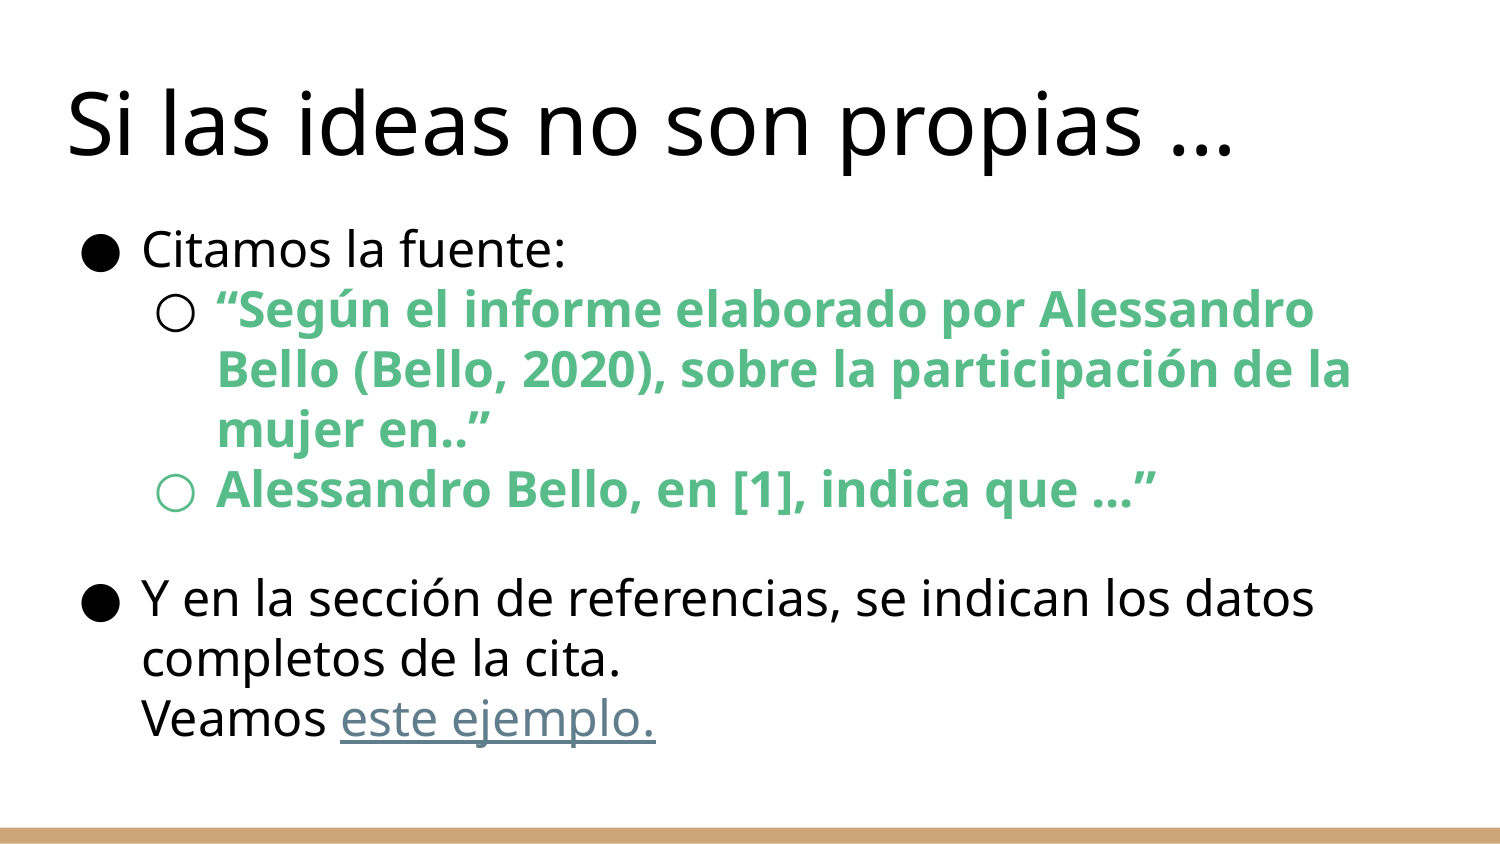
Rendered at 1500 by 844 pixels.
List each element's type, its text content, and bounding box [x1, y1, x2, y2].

text_box Citamos la fuente: “Según el informe elaborado por Alessandro Bello (Bello, 2020), sobre la participación de la mujer en..” Alessandro Bello, en [1], indica que ...” [51, 202, 1449, 568]
title Si las ideas no son propias … [51, 51, 1449, 189]
text_box Y en la sección de referencias, se indican los datos completos de la cita. Veamos este ejemplo. [51, 551, 1393, 770]
